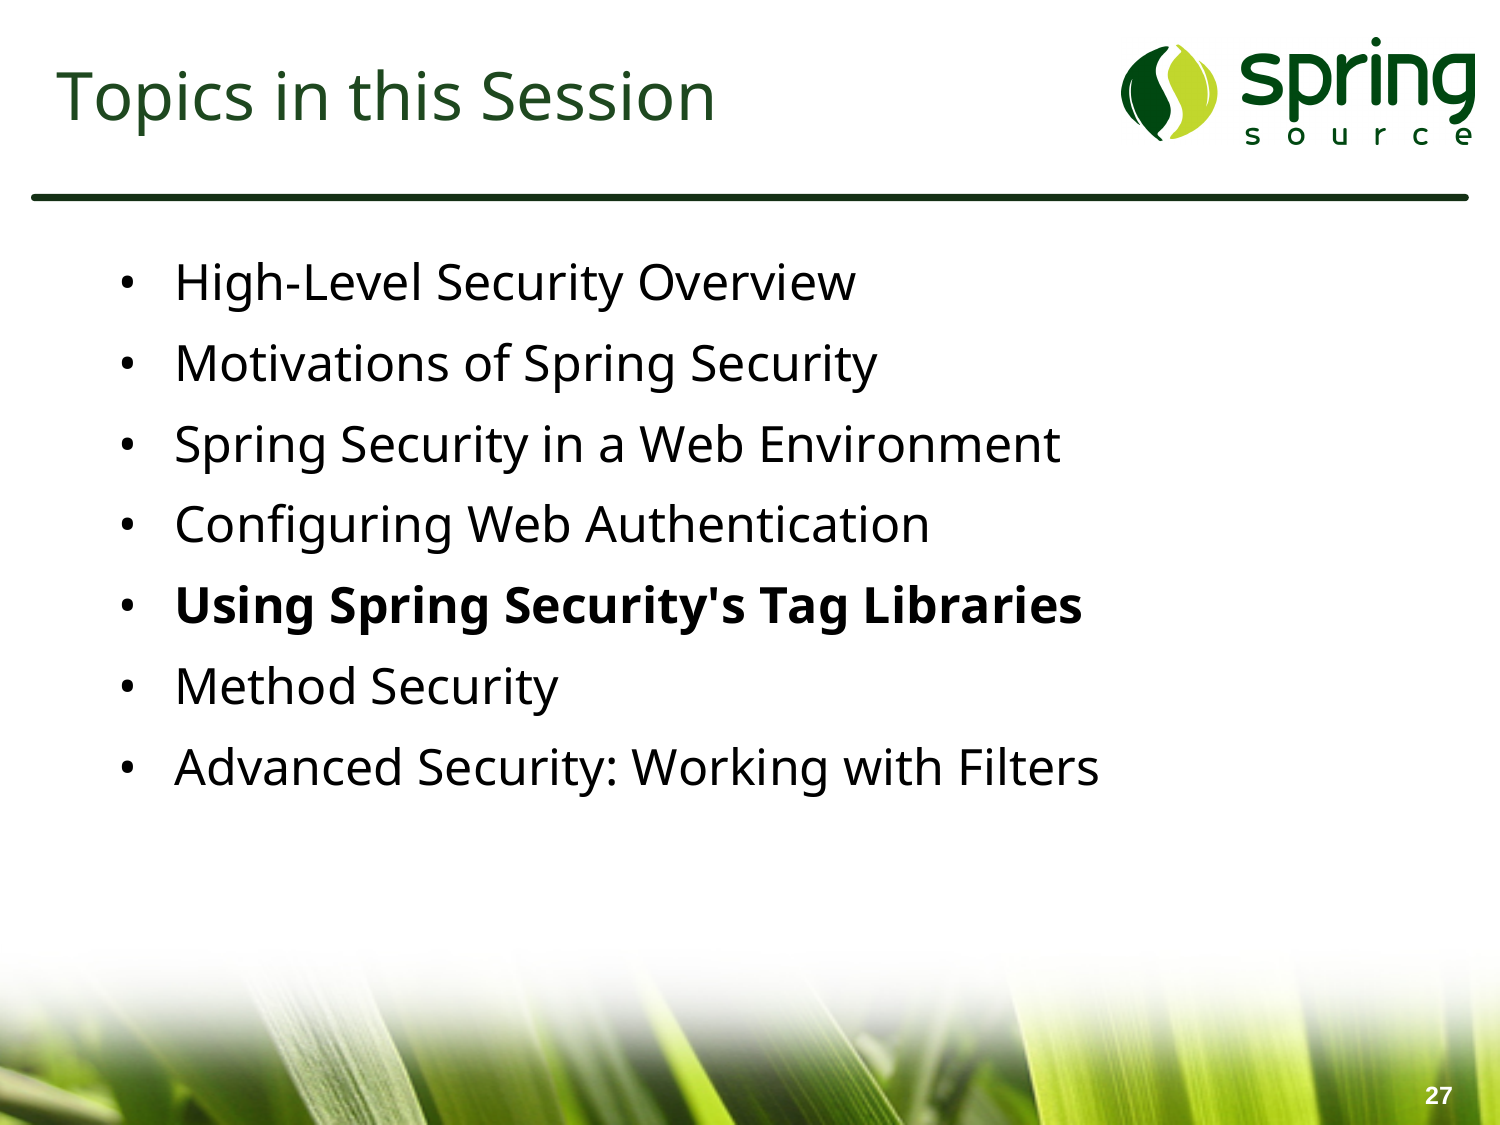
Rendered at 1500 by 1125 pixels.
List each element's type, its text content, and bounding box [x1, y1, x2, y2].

title Topics in this Session [56, 14, 1089, 176]
picture [1121, 37, 1475, 145]
picture [0, 944, 1500, 1125]
list High-Level Security Overview Motivations of Spring Security Spring Security in a Web Environment Configuring Web Authentication Using Spring Security's Tag Libraries Method Security Advanced Security: Working with Filters [103, 239, 1394, 762]
